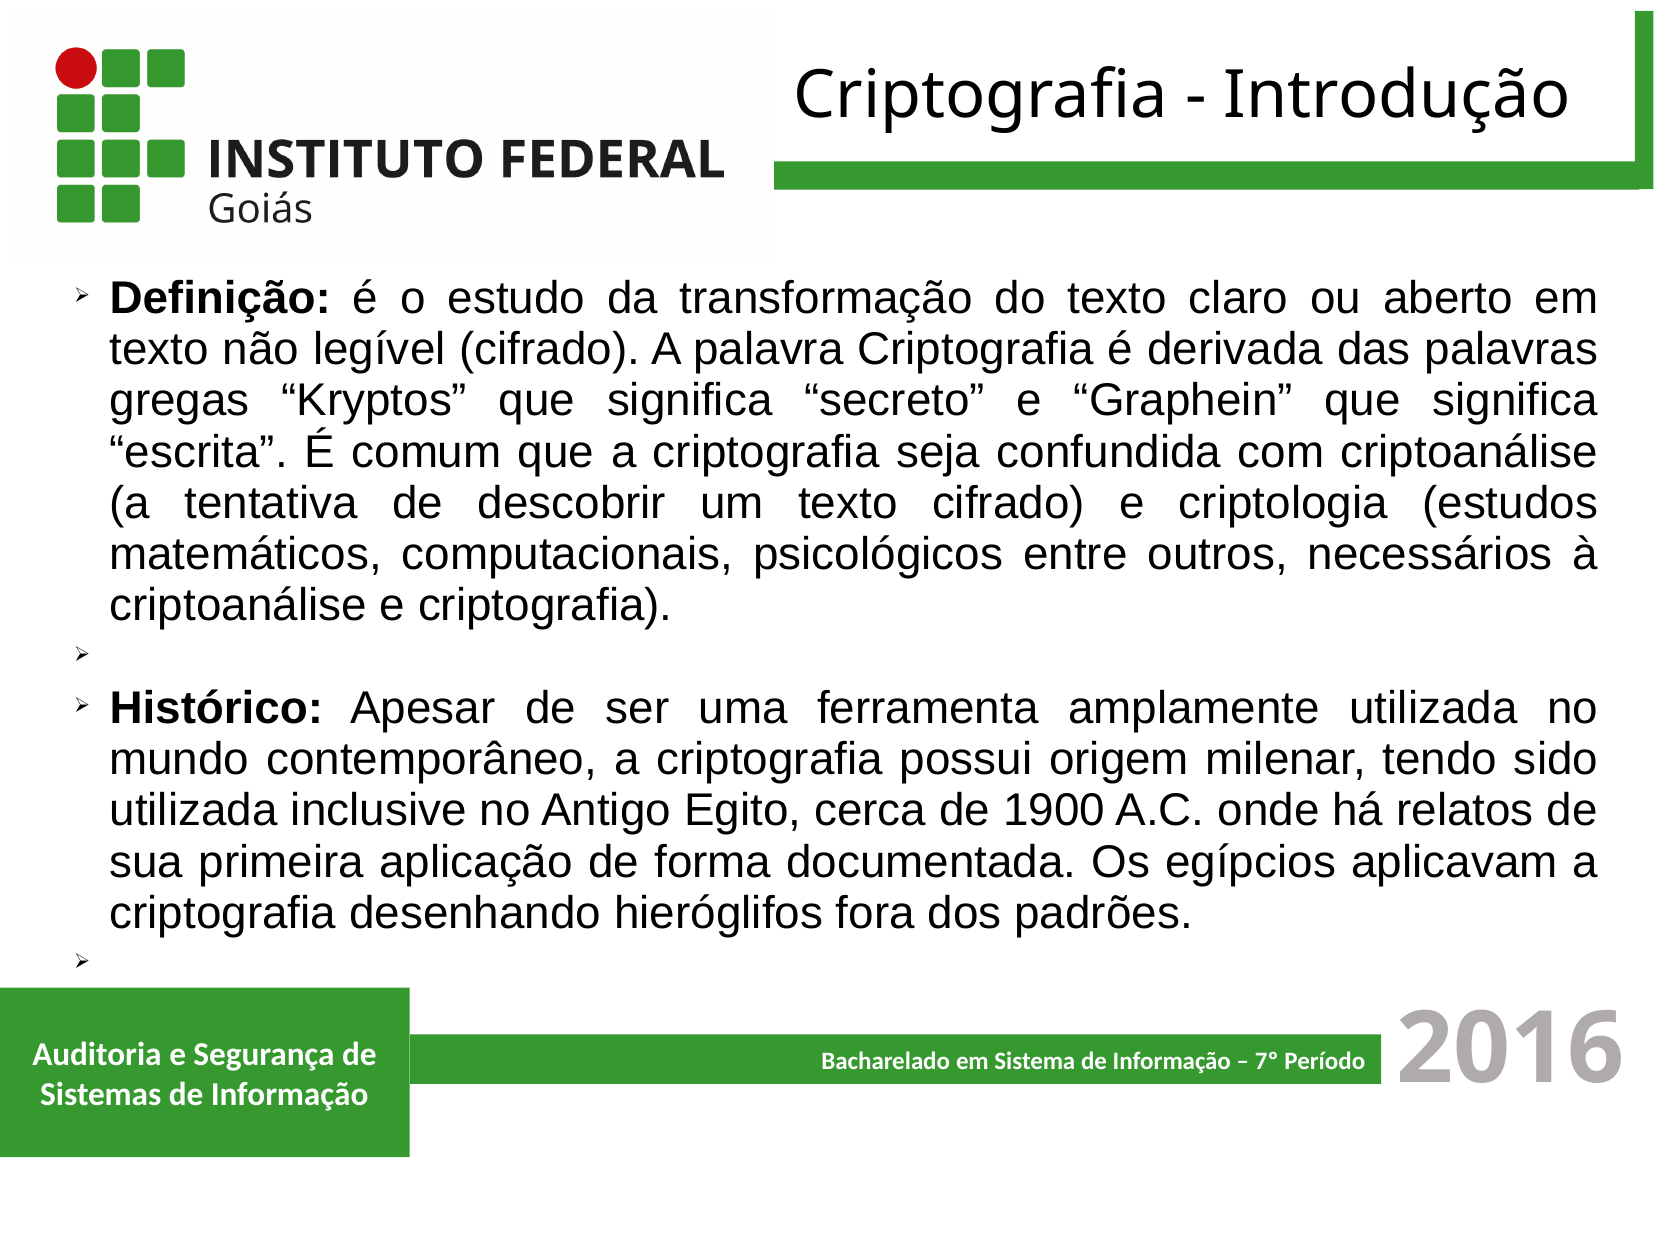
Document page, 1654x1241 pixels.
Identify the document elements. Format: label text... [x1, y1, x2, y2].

text_box 2016 [1381, 975, 1648, 1125]
text_box Criptografia - Introdução [836, 42, 1587, 138]
text_box Auditoria e Segurança de Sistemas de Informação [0, 987, 410, 1158]
picture [5, 5, 774, 265]
text_box Definição: é o estudo da transformação do texto claro ou aberto em texto não legível (cifrado). A palavra Criptografia é derivada das palavras gregas “Kryptos” que significa “secreto” e “Graphein” que significa “escrita”. É comum que a criptografia seja confundida com criptoanálise (a tentativa de descobrir um texto cifrado) e criptologia (estudos matemáticos, computacionais, psicológicos entre outros, necessários à criptoanálise e criptografia). Histórico: Apesar de ser uma ferramenta amplamente utilizada no mundo contemporâneo, a criptografia possui origem milenar, tendo sido utilizada inclusive no Antigo Egito, cerca de 1900 A.C. onde há relatos de sua primeira aplicação de forma documentada. Os egípcios aplicavam a criptografia desenhando hieróglifos fora dos padrões. [59, 264, 1615, 997]
text_box Bacharelado em Sistema de Informação – 7º Período [410, 1034, 1382, 1084]
text_box [774, 10, 1654, 190]
